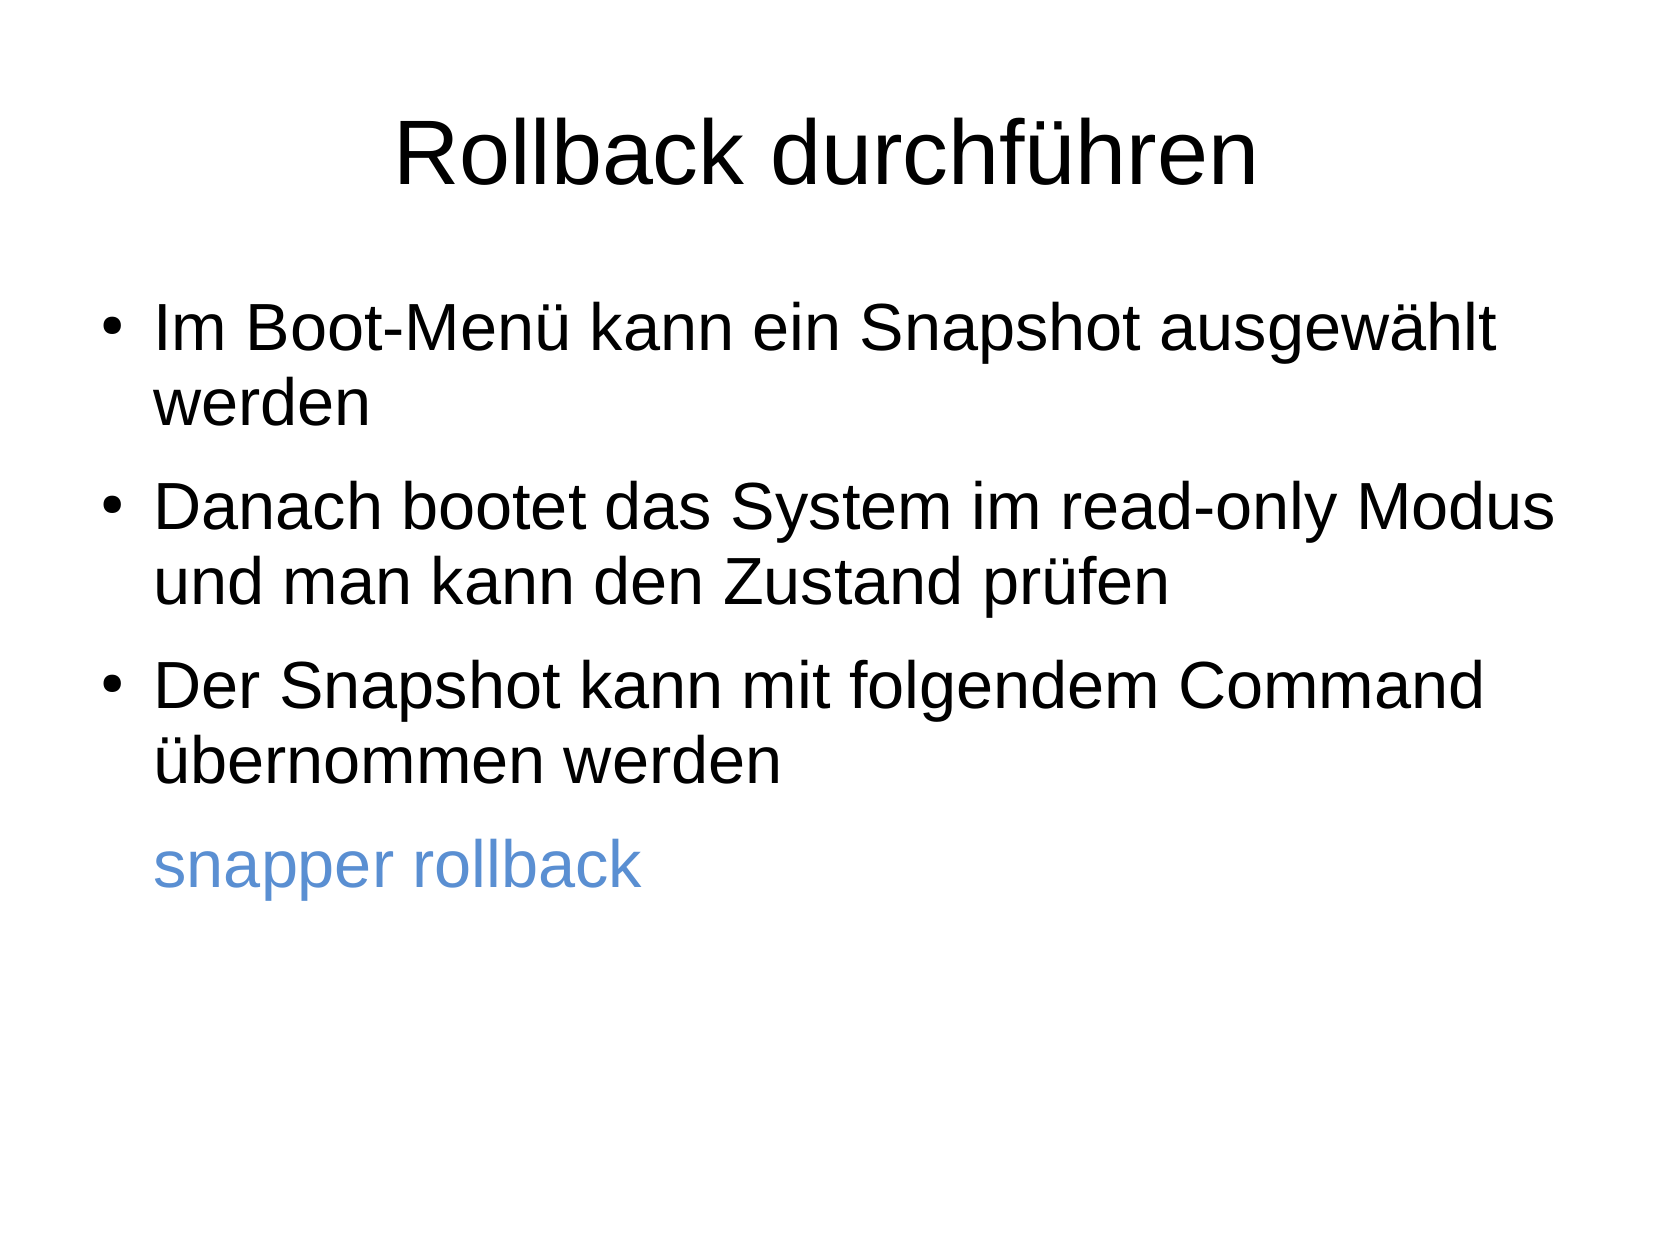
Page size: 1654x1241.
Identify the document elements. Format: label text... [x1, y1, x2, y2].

title Rollback durchführen [82, 49, 1571, 257]
list Im Boot-Menü kann ein Snapshot ausgewählt werden Danach bootet das System im read-only Modus und man kann den Zustand prüfen Der Snapshot kann mit folgendem Command übernommen werden snapper rollback [82, 290, 1571, 1010]
